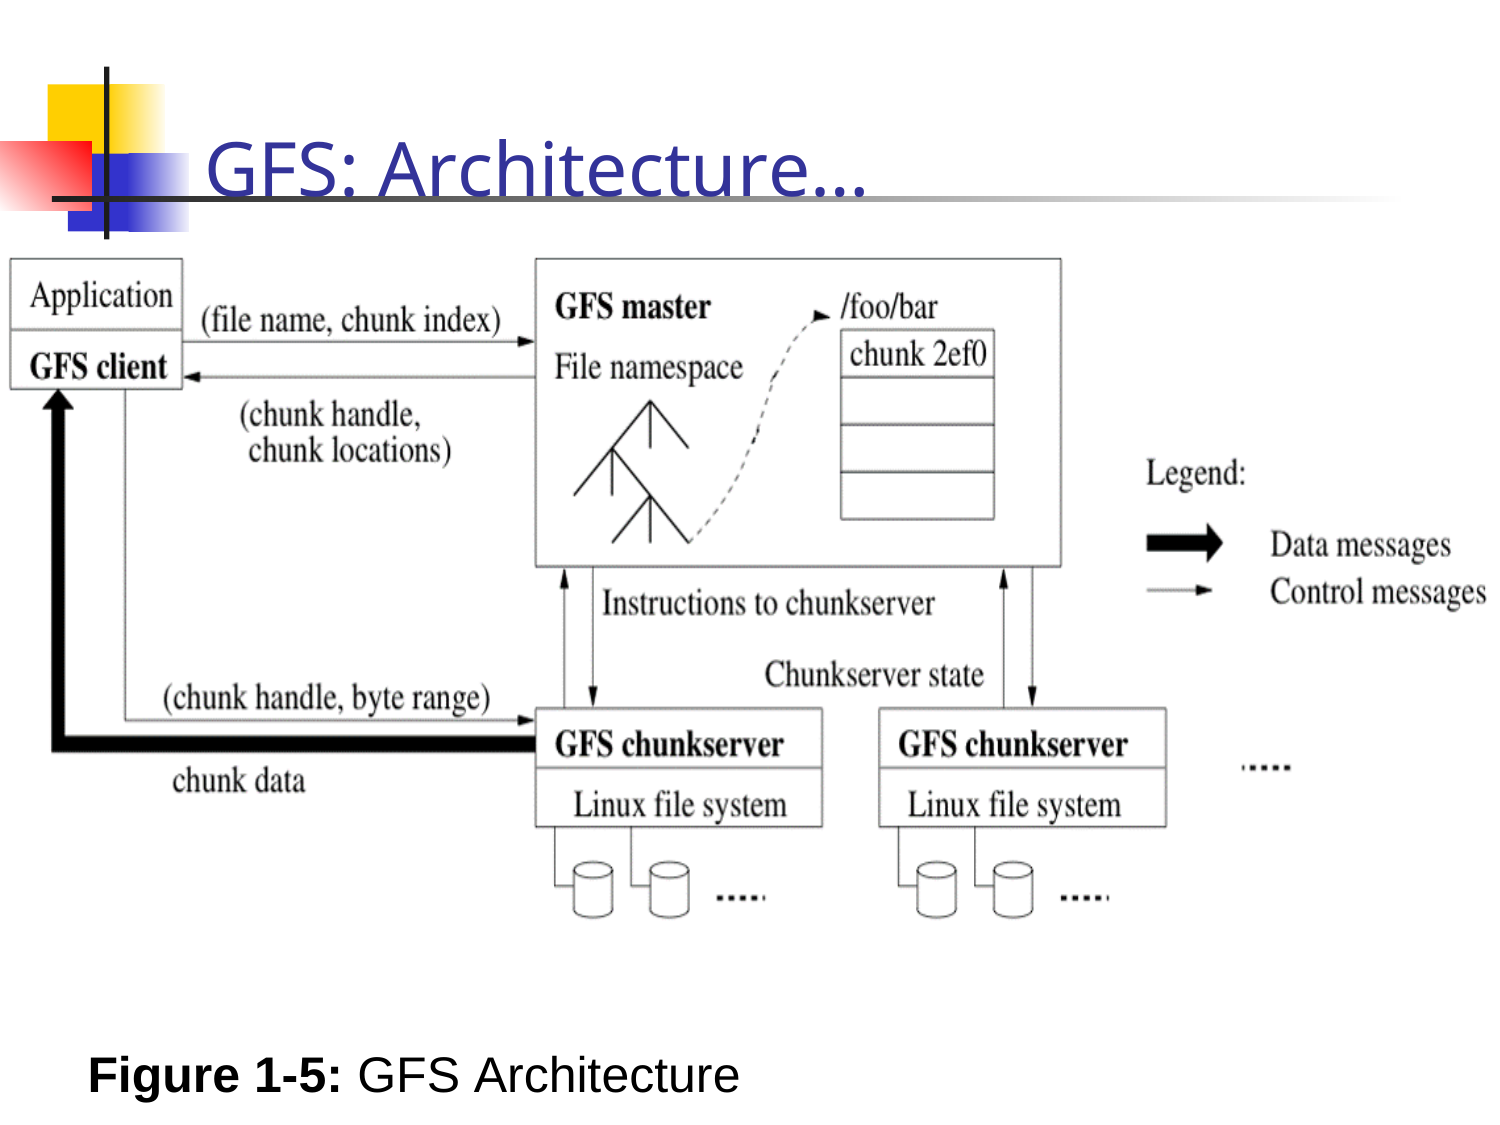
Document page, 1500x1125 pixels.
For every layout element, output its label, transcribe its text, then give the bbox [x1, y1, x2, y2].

text_box Figure 1-5: GFS Architecture [72, 1034, 829, 1125]
text_box GFS: Architecture… [189, 81, 1468, 219]
picture [0, 242, 1500, 1035]
